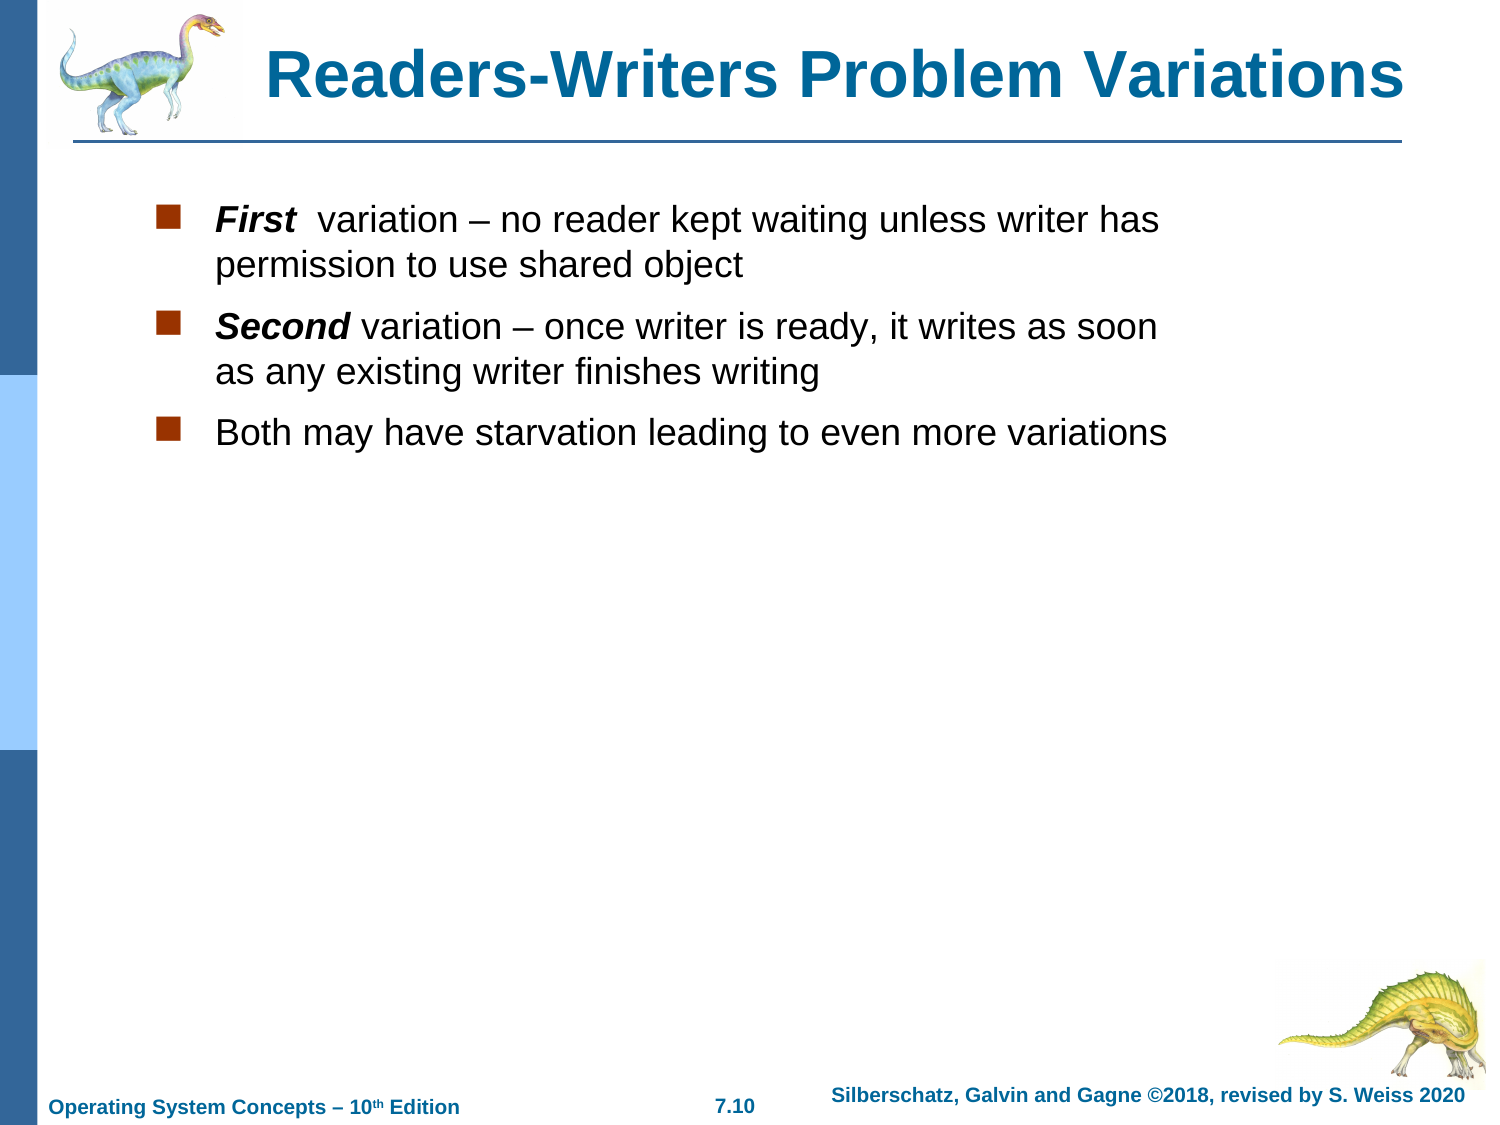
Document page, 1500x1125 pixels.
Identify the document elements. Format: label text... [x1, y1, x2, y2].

title Readers-Writers Problem Variations [205, 24, 1466, 119]
picture [46, 0, 243, 149]
picture [1148, 1087, 1156, 1092]
picture [1275, 959, 1486, 1090]
list First variation – no reader kept waiting unless writer has permission to use shared object Second variation – once writer is ready, it writes as soon as any existing writer finishes writing Both may have starvation leading to even more variations [144, 187, 1188, 932]
